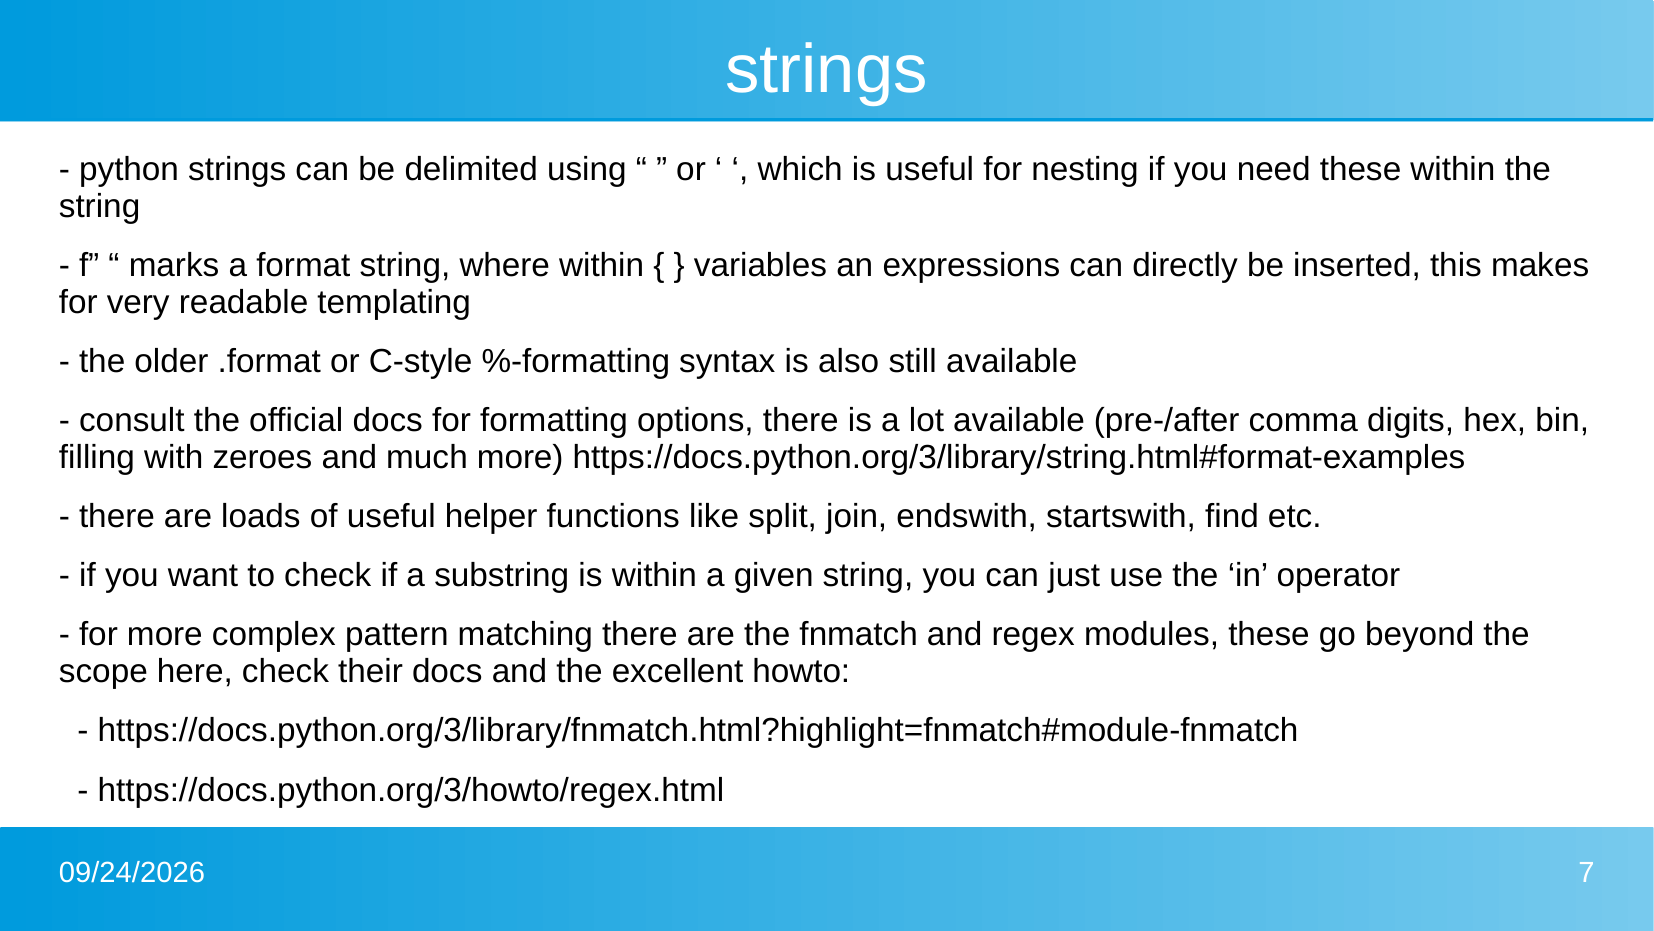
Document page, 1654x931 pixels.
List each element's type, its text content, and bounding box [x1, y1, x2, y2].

title strings [59, 29, 1595, 108]
list - python strings can be delimited using “ ” or ‘ ‘, which is useful for nesting if you need these within the string - f” “ marks a format string, where within { } variables an expressions can directly be inserted, this makes for very readable templating - the older .format or C-style %-formatting syntax is also still available - consult the official docs for formatting options, there is a lot available (pre-/after comma digits, hex, bin, filling with zeroes and much more) https://docs.python.org/3/library/string.html#format-examples - there are loads of useful helper functions like split, join, endswith, startswith, find etc. - if you want to check if a substring is within a given string, you can just use the ‘in’ operator - for more complex pattern matching there are the fnmatch and regex modules, these go beyond the scope here, check their docs and the excellent howto: - https://docs.python.org/3/library/fnmatch.html?highlight=fnmatch#module-fnmatch - https://docs.python.org/3/howto/regex.html [59, 150, 1595, 741]
